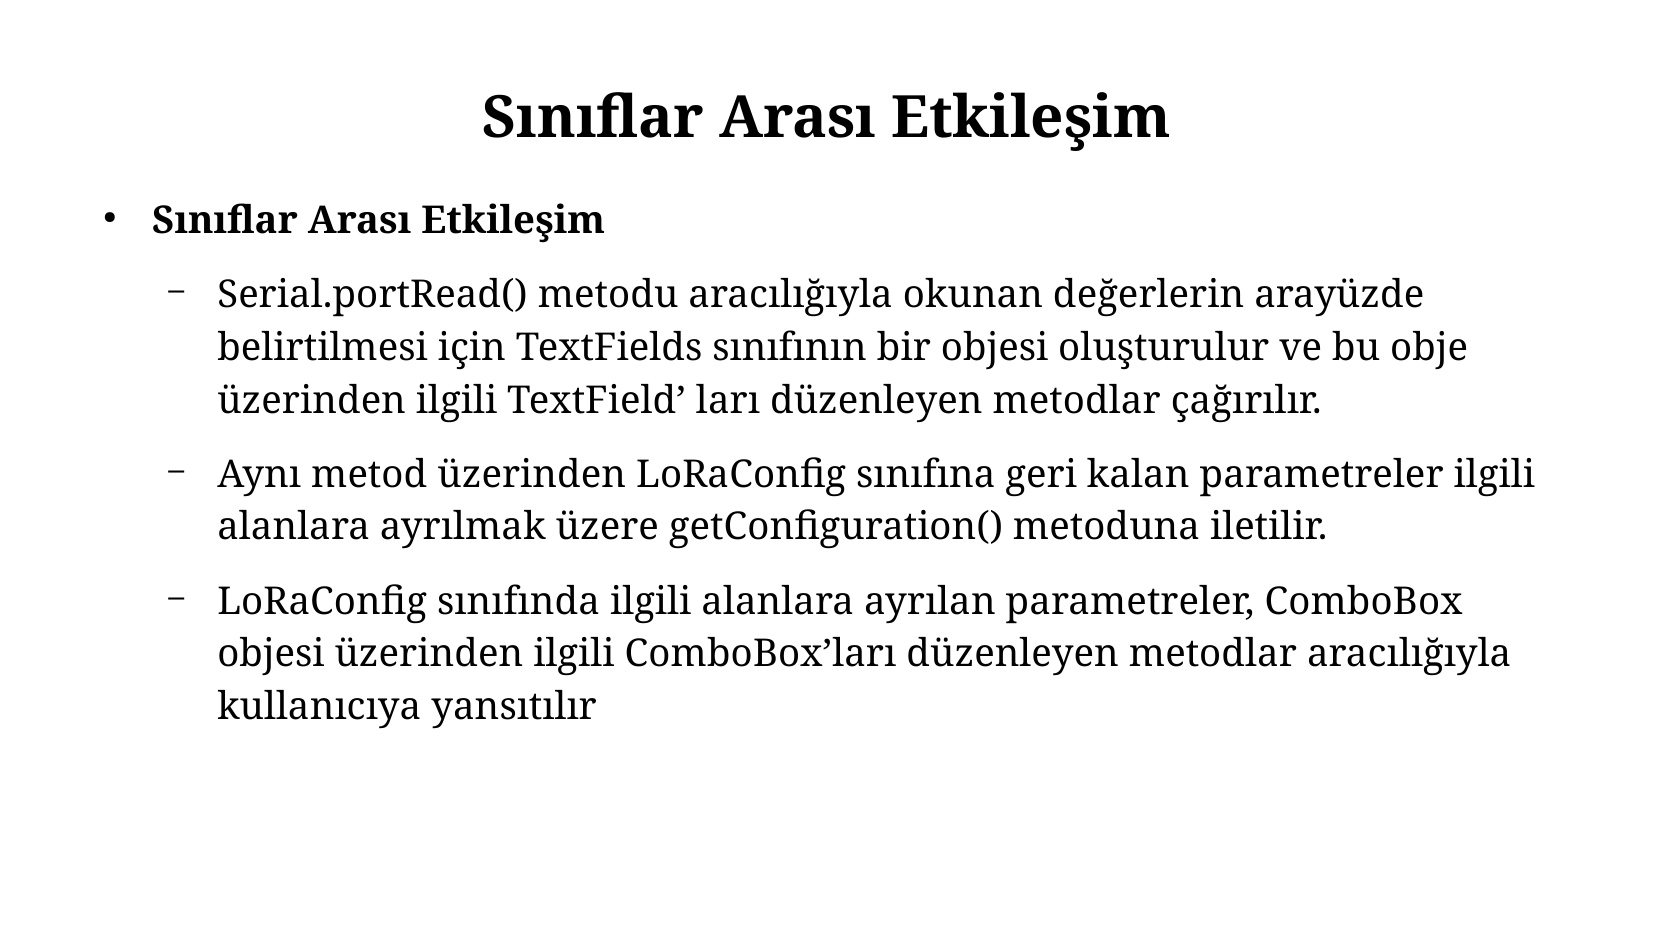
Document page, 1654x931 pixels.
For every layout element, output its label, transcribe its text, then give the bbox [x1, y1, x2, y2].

list Sınıflar Arası Etkileşim Serial.portRead() metodu aracılığıyla okunan değerlerin arayüzde belirtilmesi için TextFields sınıfının bir objesi oluşturulur ve bu obje üzerinden ilgili TextField’ ları düzenleyen metodlar çağırılır. Aynı metod üzerinden LoRaConfig sınıfına geri kalan parametreler ilgili alanlara ayrılmak üzere getConfiguration() metoduna iletilir. LoRaConfig sınıfında ilgili alanlara ayrılan parametreler, ComboBox objesi üzerinden ilgili ComboBox’ları düzenleyen metodlar aracılığıyla kullanıcıya yansıtılır [86, 192, 1576, 732]
title Sınıflar Arası Etkileşim [82, 37, 1571, 193]
